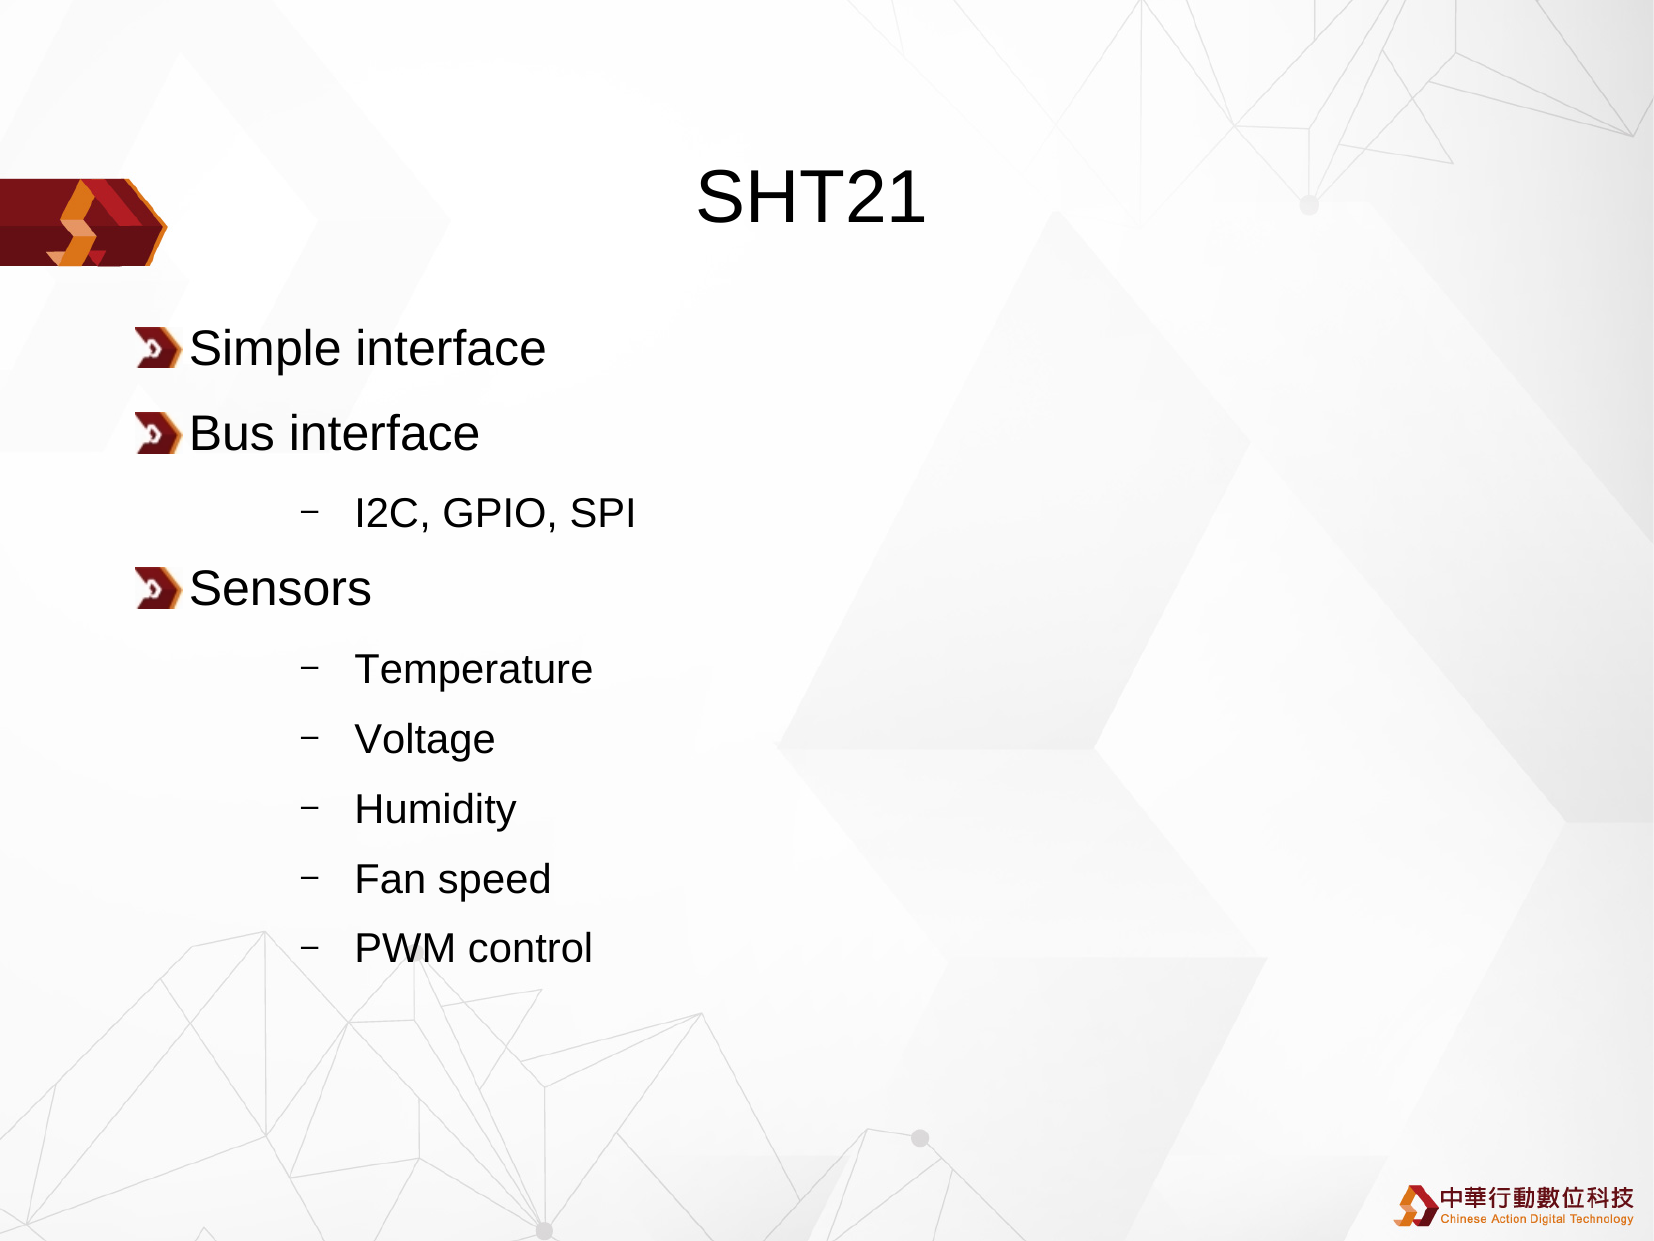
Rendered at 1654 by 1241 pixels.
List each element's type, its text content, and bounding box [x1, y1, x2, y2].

title SHT21 [118, 112, 1506, 281]
list Simple interface Bus interface I2C, GPIO, SPI Sensors Temperature Voltage Humidity Fan speed PWM control [118, 319, 1571, 1141]
picture [0, 0, 1654, 1241]
